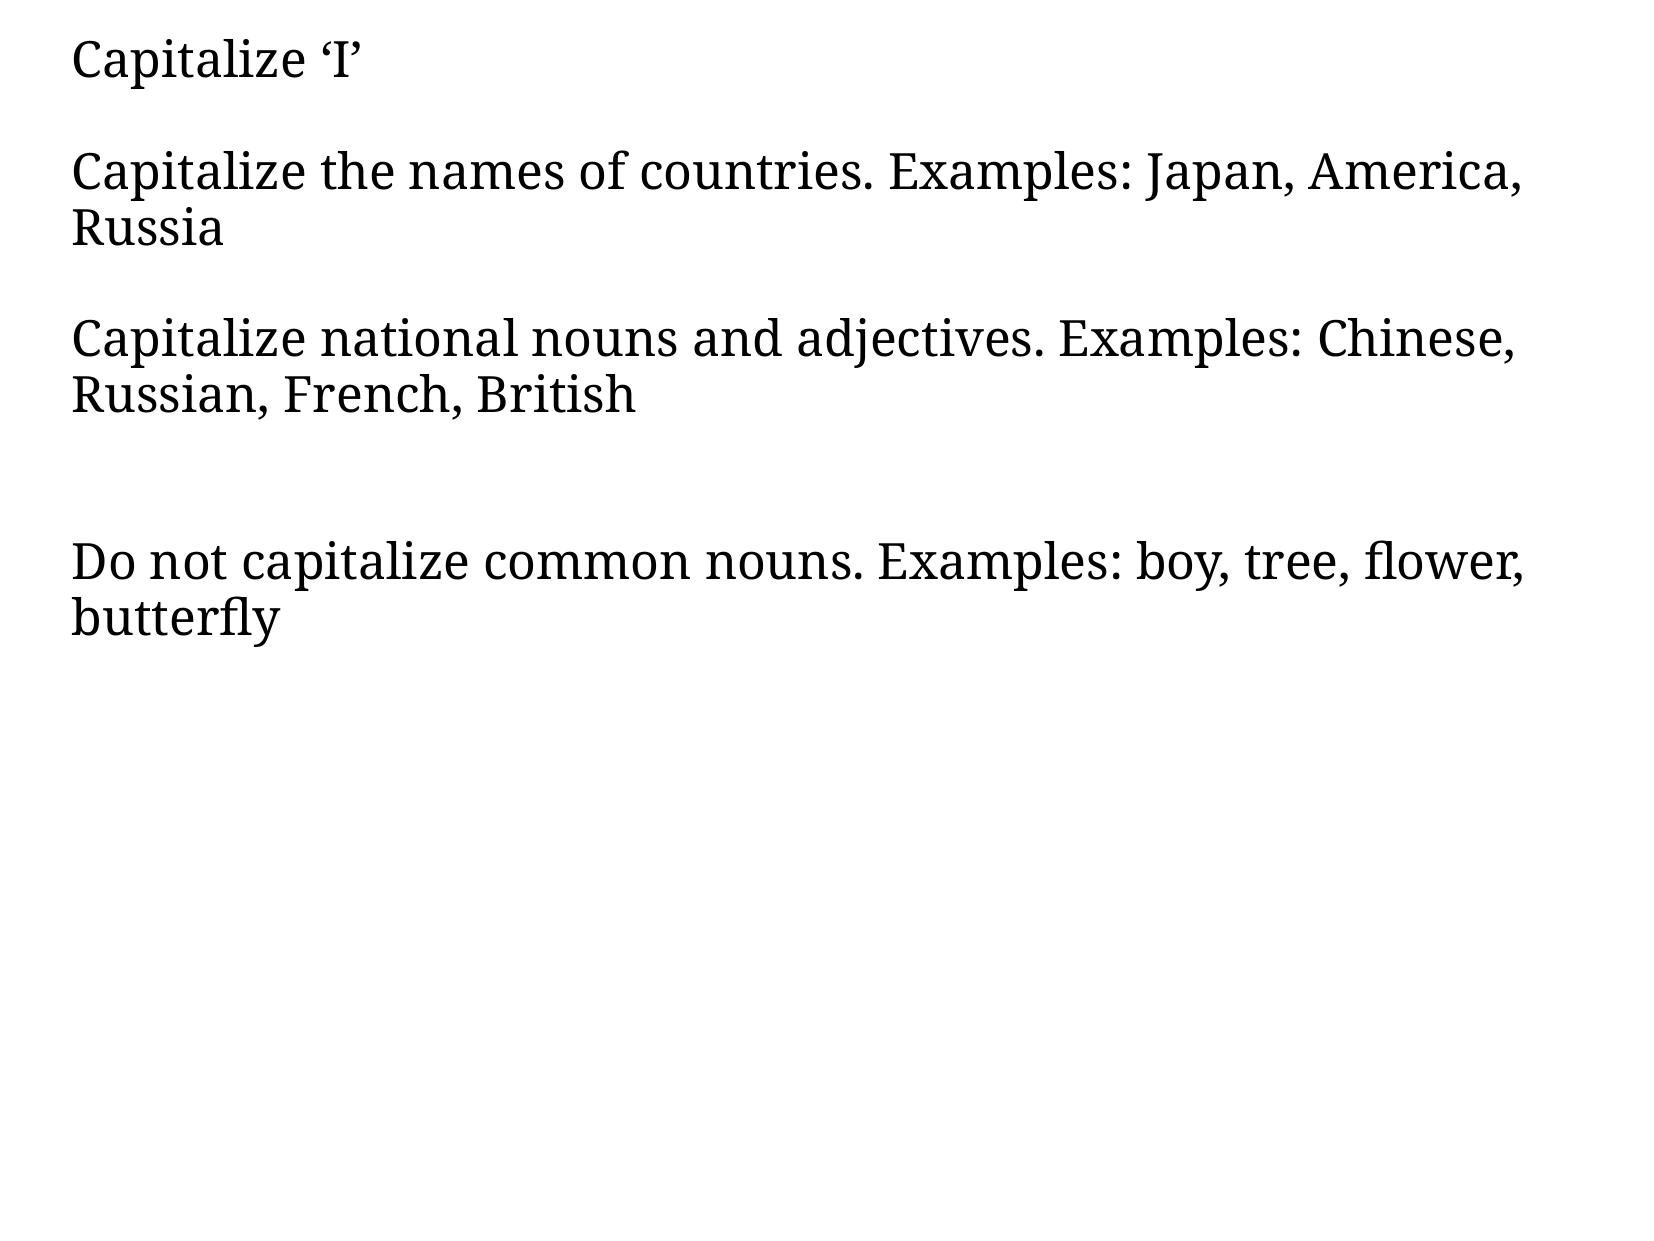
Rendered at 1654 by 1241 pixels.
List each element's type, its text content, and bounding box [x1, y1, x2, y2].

text_box Capitalize ‘I’ Capitalize the names of countries. Examples: Japan, America, Russia Capitalize national nouns and adjectives. Examples: Chinese, Russian, French, British Do not capitalize common nouns. Examples: boy, tree, flower, butterfly [71, 31, 1560, 1140]
